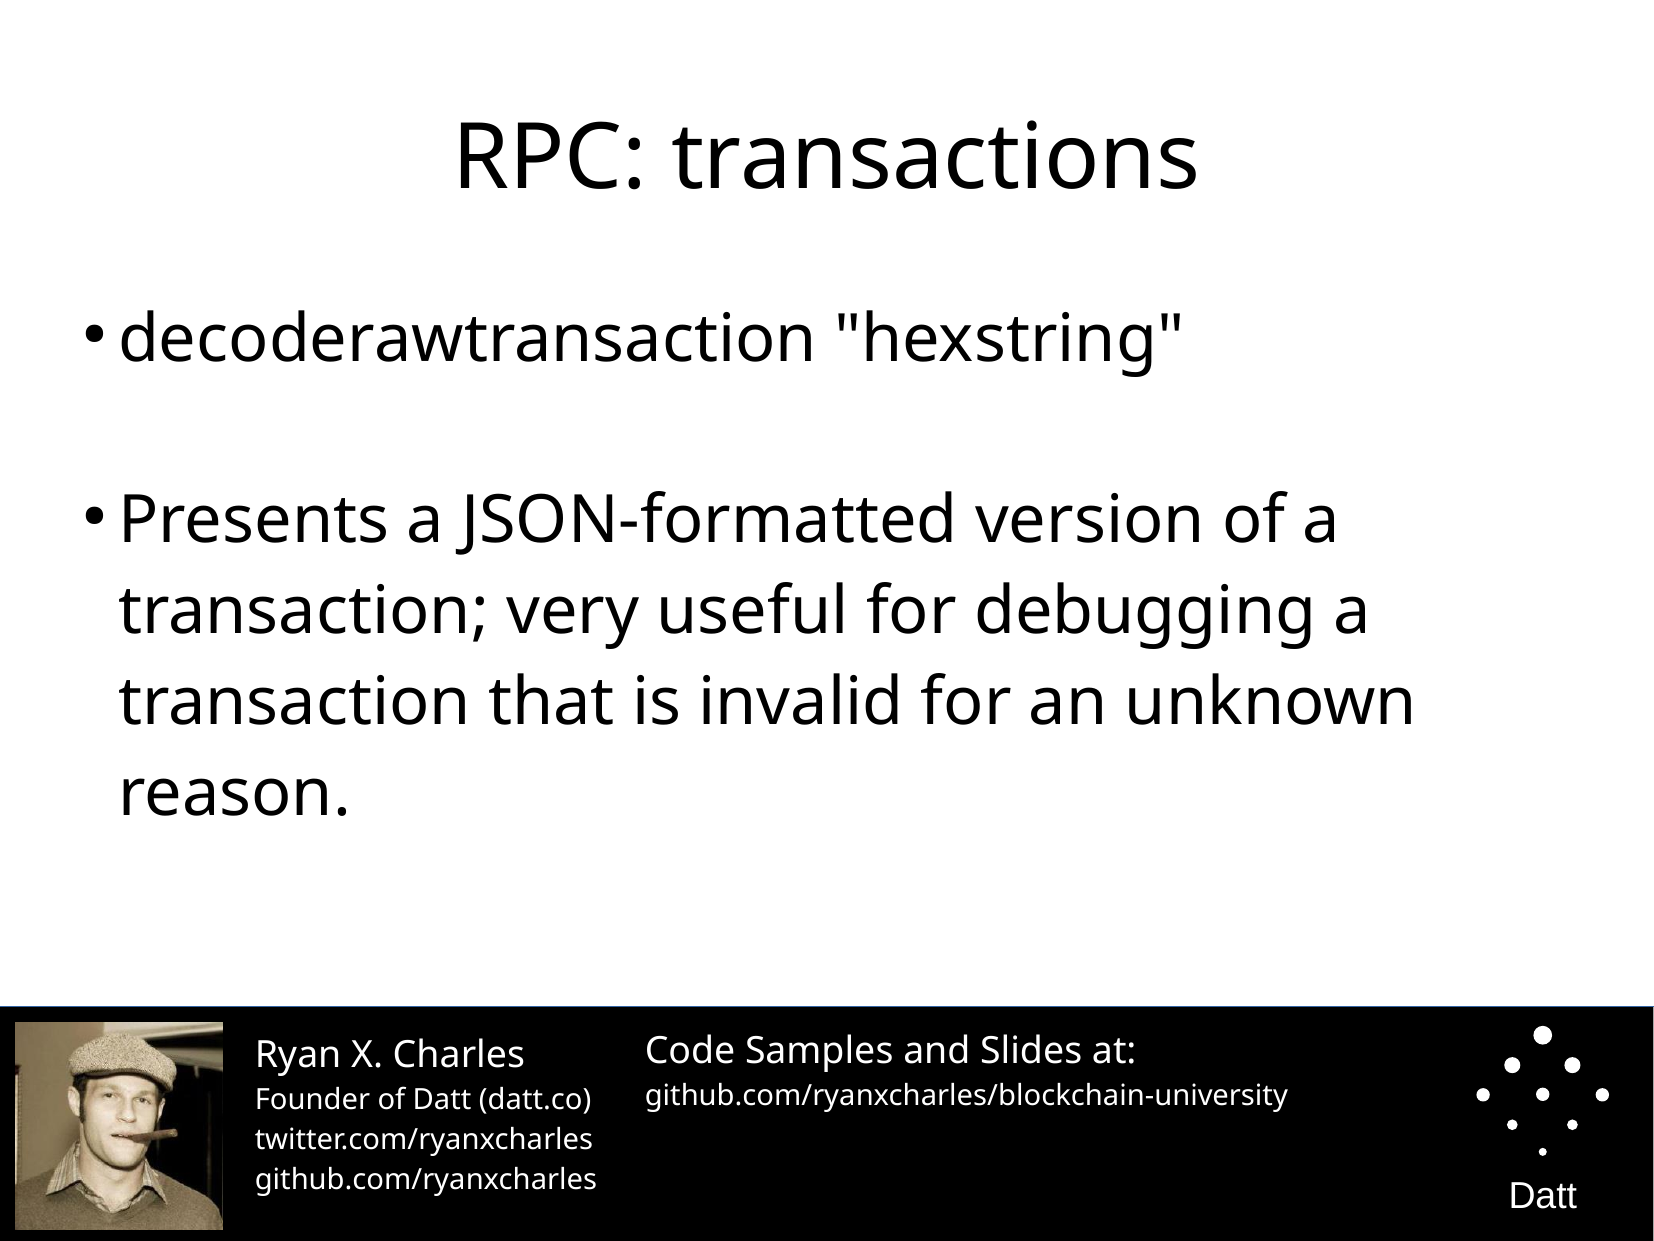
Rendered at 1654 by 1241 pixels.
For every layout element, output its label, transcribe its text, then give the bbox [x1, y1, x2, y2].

text_box Datt [1452, 1167, 1633, 1241]
text_box Code Samples and Slides at: github.com/ryanxcharles/blockchain-university [630, 1015, 1403, 1156]
text_box [0, 1006, 1654, 1241]
subtitle decoderawtransaction "hexstring" Presents a JSON-formatted version of a transaction; very useful for debugging a transaction that is invalid for an unknown reason. [82, 290, 1571, 1006]
title RPC: transactions [82, 49, 1571, 257]
picture [1475, 1023, 1611, 1159]
text_box Ryan X. Charles Founder of Datt (datt.co) twitter.com/ryanxcharles github.com/ryanxcharles [240, 1020, 976, 1241]
picture [15, 1022, 223, 1231]
